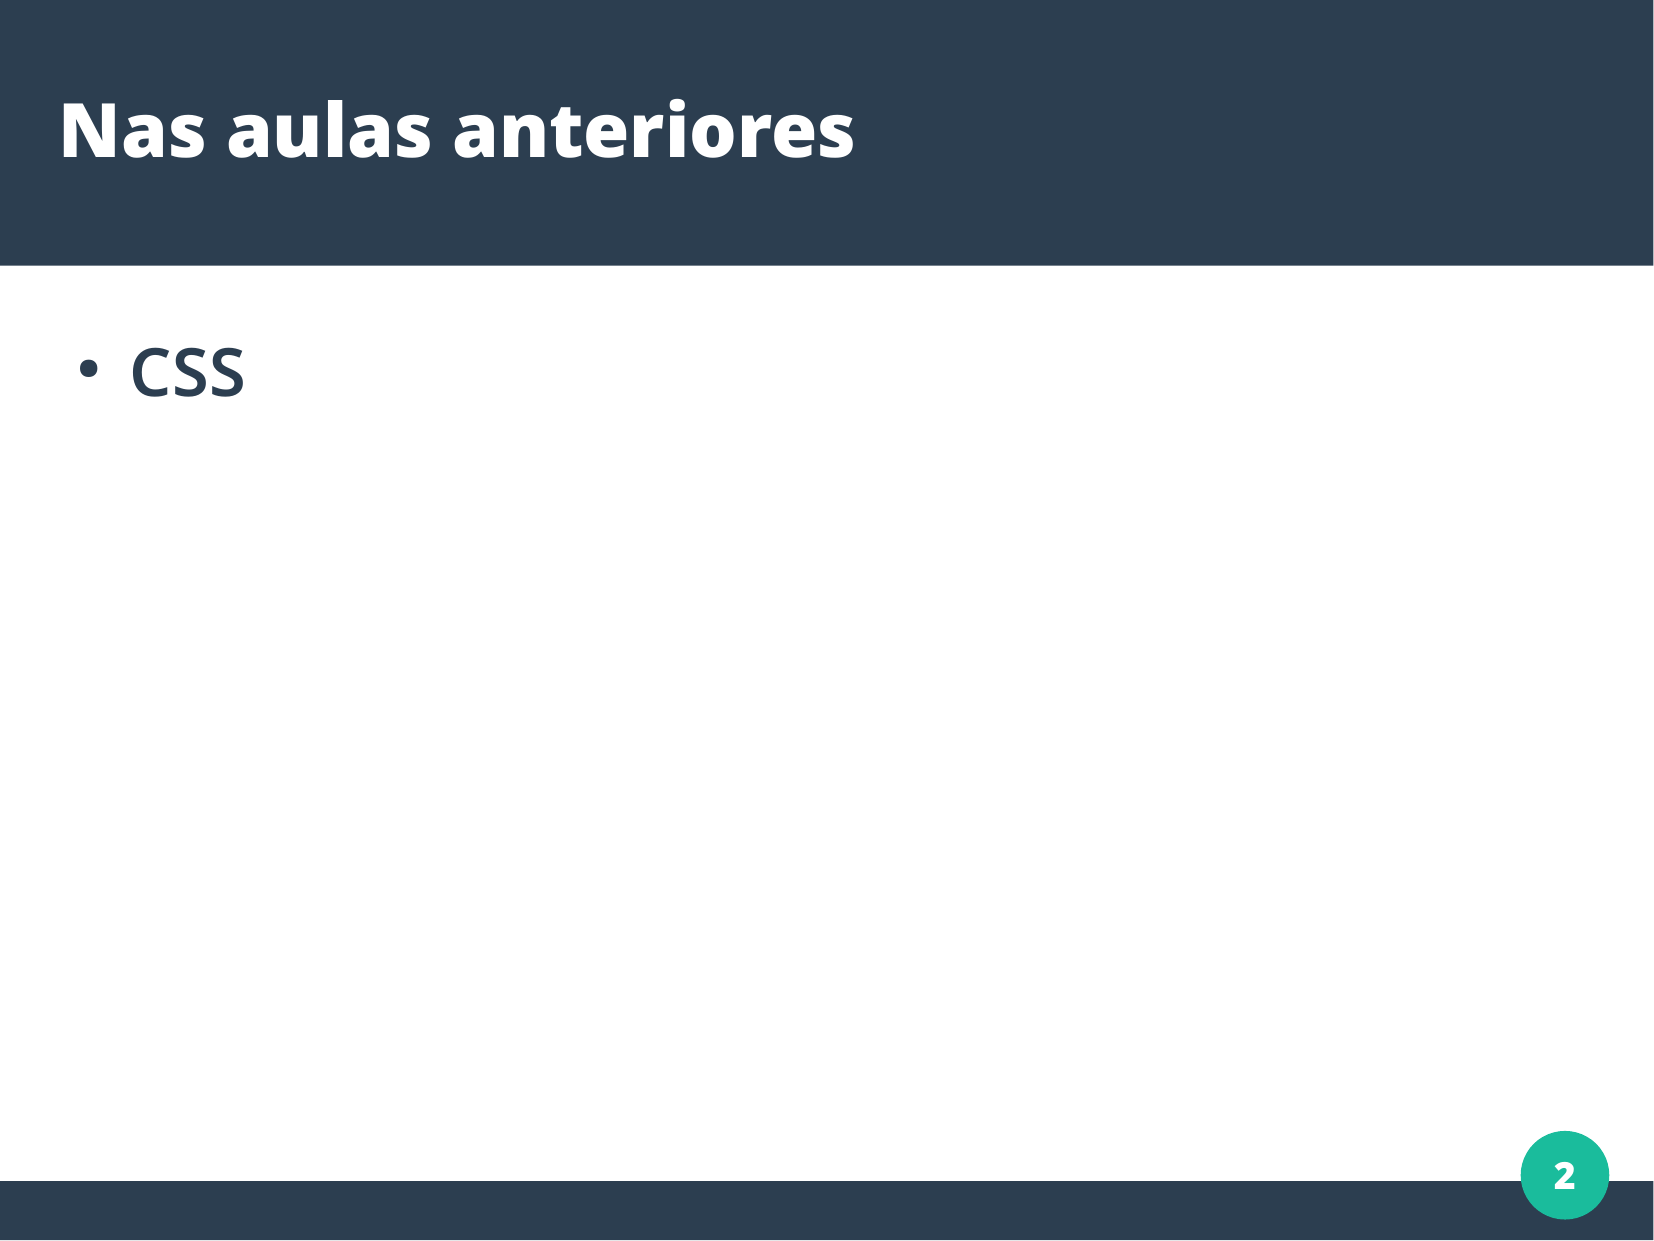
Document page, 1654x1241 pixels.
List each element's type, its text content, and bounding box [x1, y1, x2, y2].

title Nas aulas anteriores [59, 49, 1595, 207]
list CSS [59, 324, 1595, 1152]
